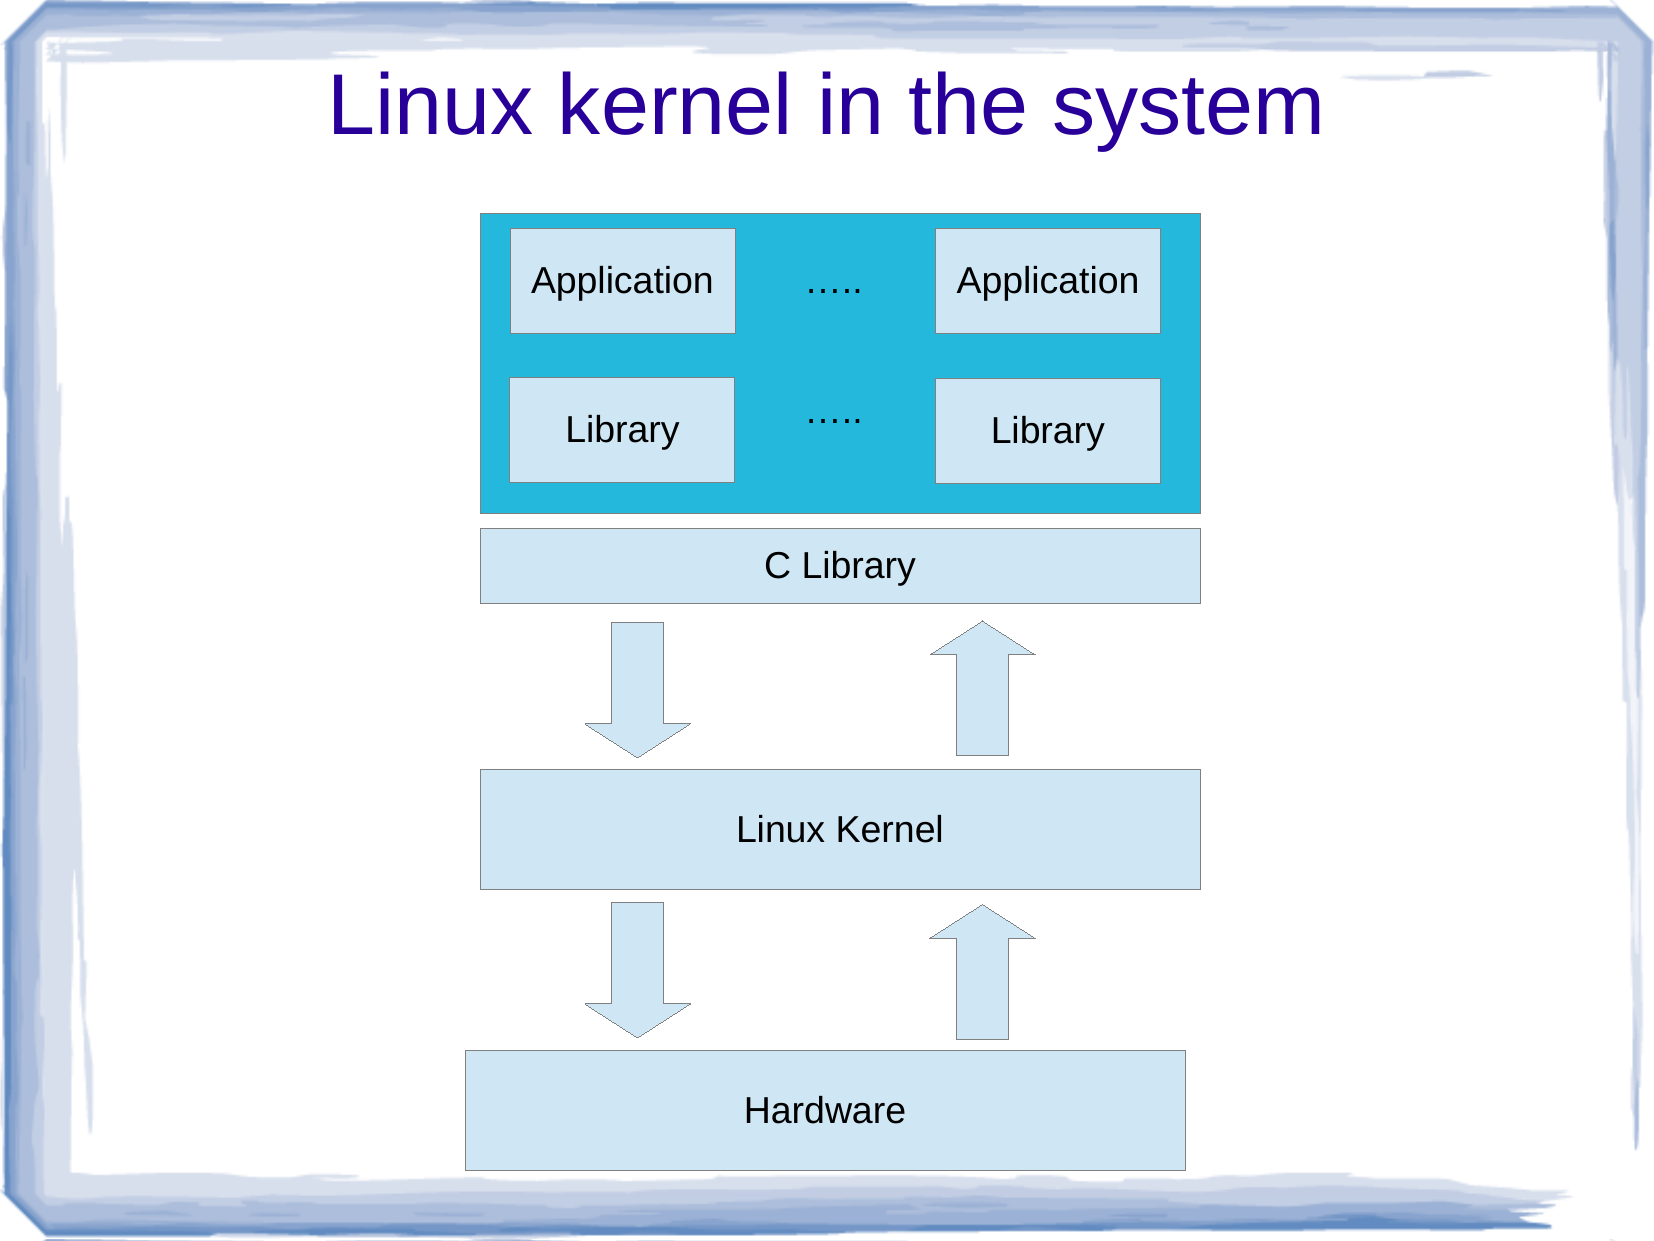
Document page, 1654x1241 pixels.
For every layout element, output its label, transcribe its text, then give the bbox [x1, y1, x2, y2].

text_box Application [510, 228, 736, 334]
text_box [585, 902, 691, 1038]
text_box Library [935, 378, 1161, 484]
text_box [929, 904, 1036, 1040]
text_box Hardware [465, 1050, 1186, 1171]
title Linux kernel in the system [82, 49, 1571, 257]
text_box C Library [480, 528, 1201, 604]
text_box [480, 213, 1201, 514]
text_box Library [509, 377, 735, 483]
text_box ….. [758, 358, 909, 464]
text_box Linux Kernel [480, 769, 1201, 890]
picture [0, 0, 1654, 1241]
text_box Application [935, 228, 1161, 334]
text_box [585, 622, 691, 758]
text_box ….. [758, 228, 909, 334]
text_box [930, 620, 1036, 756]
